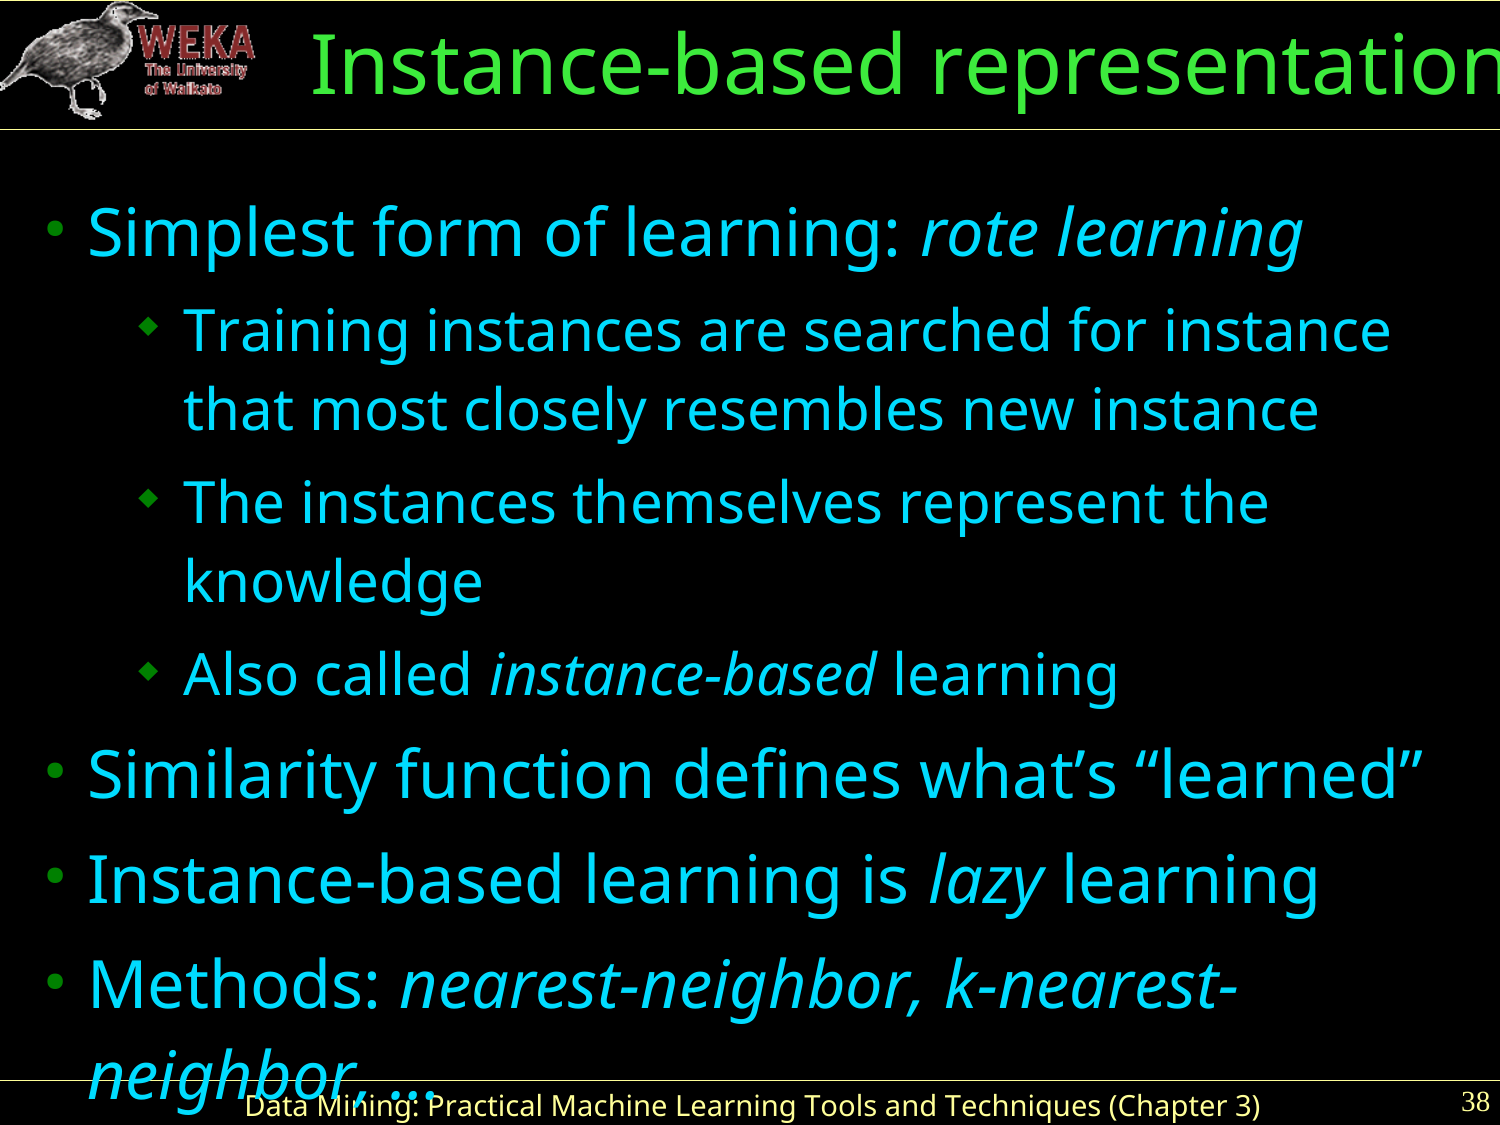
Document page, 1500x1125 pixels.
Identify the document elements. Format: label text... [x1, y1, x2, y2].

title Instance-based representation [295, 0, 1500, 154]
list Simplest form of learning: rote learning Training instances are searched for instance that most closely resembles new instance The instances themselves represent the knowledge Also called instance-based learning Similarity function defines what’s “learned” Instance-based learning is lazy learning Methods: nearest-neighbor, k-nearest-neighbor, … [29, 177, 1477, 952]
picture [0, 1, 266, 129]
